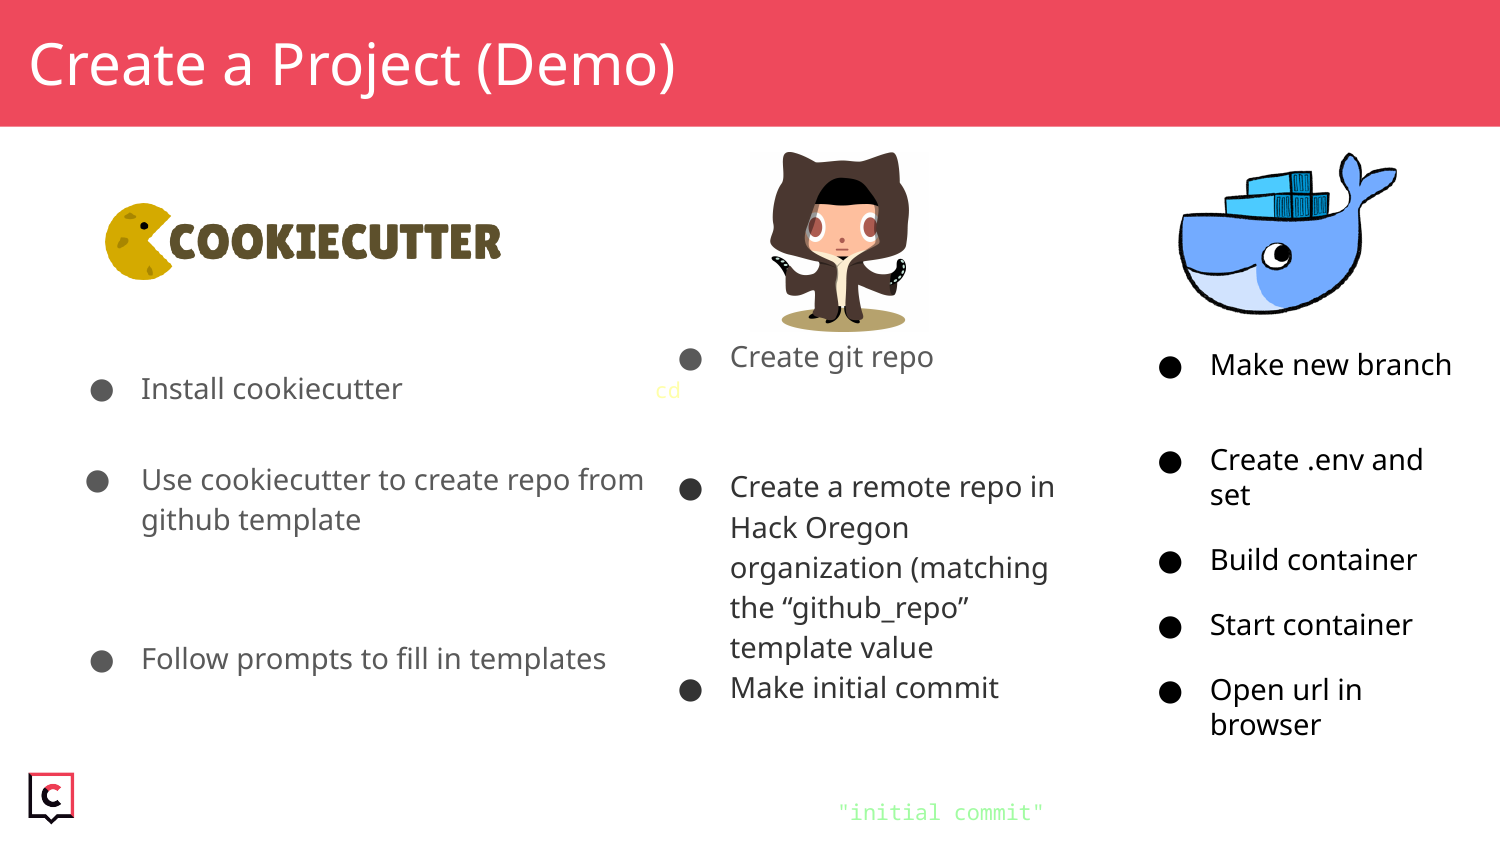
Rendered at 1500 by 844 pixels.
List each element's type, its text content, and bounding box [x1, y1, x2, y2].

text_box Make new branch git checkout -b cool-new-feature Create .env and set cp env.sample .env Build container ./bin/build.sh -d Start container ./bin/start.sh -d Open url in browser api_1 | [2019-05-18 16:59:44 +0000] [26] [INFO] Listening at: http://0.0.0.0:8000 (26) Start coding [1119, 331, 1478, 801]
picture [19, 764, 82, 830]
list Create git repo cd <cookiecutter-repo-directory> git init Create a remote repo in Hack Oregon organization (matching the “github_repo” template value Make initial commit git remote add origin <repo url> git add . git commit -m "initial commit" git push origin master [639, 318, 1079, 718]
title Create a Project (Demo) [13, 12, 1412, 107]
list Install cookiecutter pip install cookiecutter Use cookiecutter to create repo from github template cookiecutter gh:hackoregon/2019-backend-cookiecutter-django Follow prompts to fill in templates [51, 349, 691, 750]
picture [105, 203, 501, 280]
picture [1178, 152, 1397, 315]
picture [750, 152, 929, 318]
